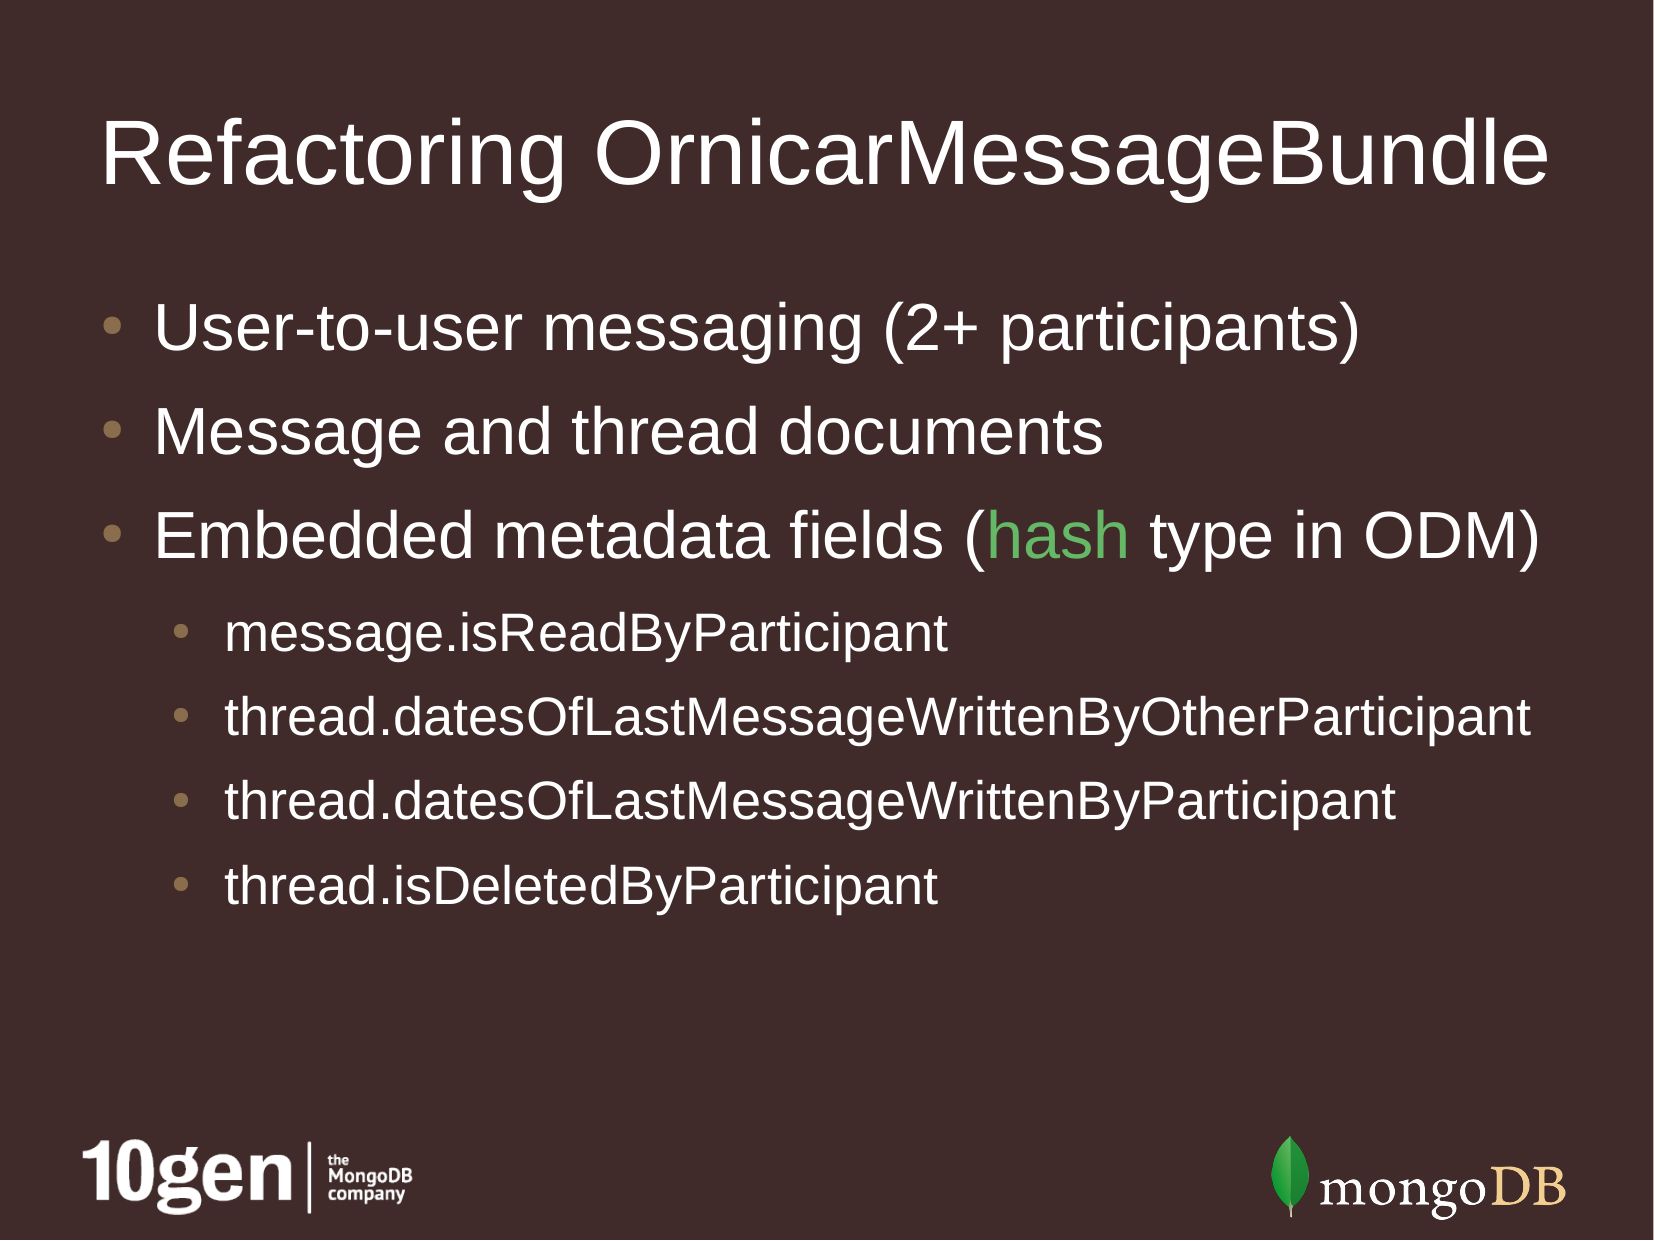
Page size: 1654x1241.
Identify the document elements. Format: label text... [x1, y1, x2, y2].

picture [1260, 1124, 1576, 1230]
list User-to-user messaging (2+ participants) Message and thread documents Embedded metadata fields (hash type in ODM) message.isReadByParticipant thread.datesOfLastMessageWrittenByOtherParticipant thread.datesOfLastMessageWrittenByParticipant thread.isDeletedByParticipant [82, 290, 1571, 1010]
title Refactoring OrnicarMessageBundle [82, 49, 1571, 257]
picture [82, 1139, 413, 1215]
